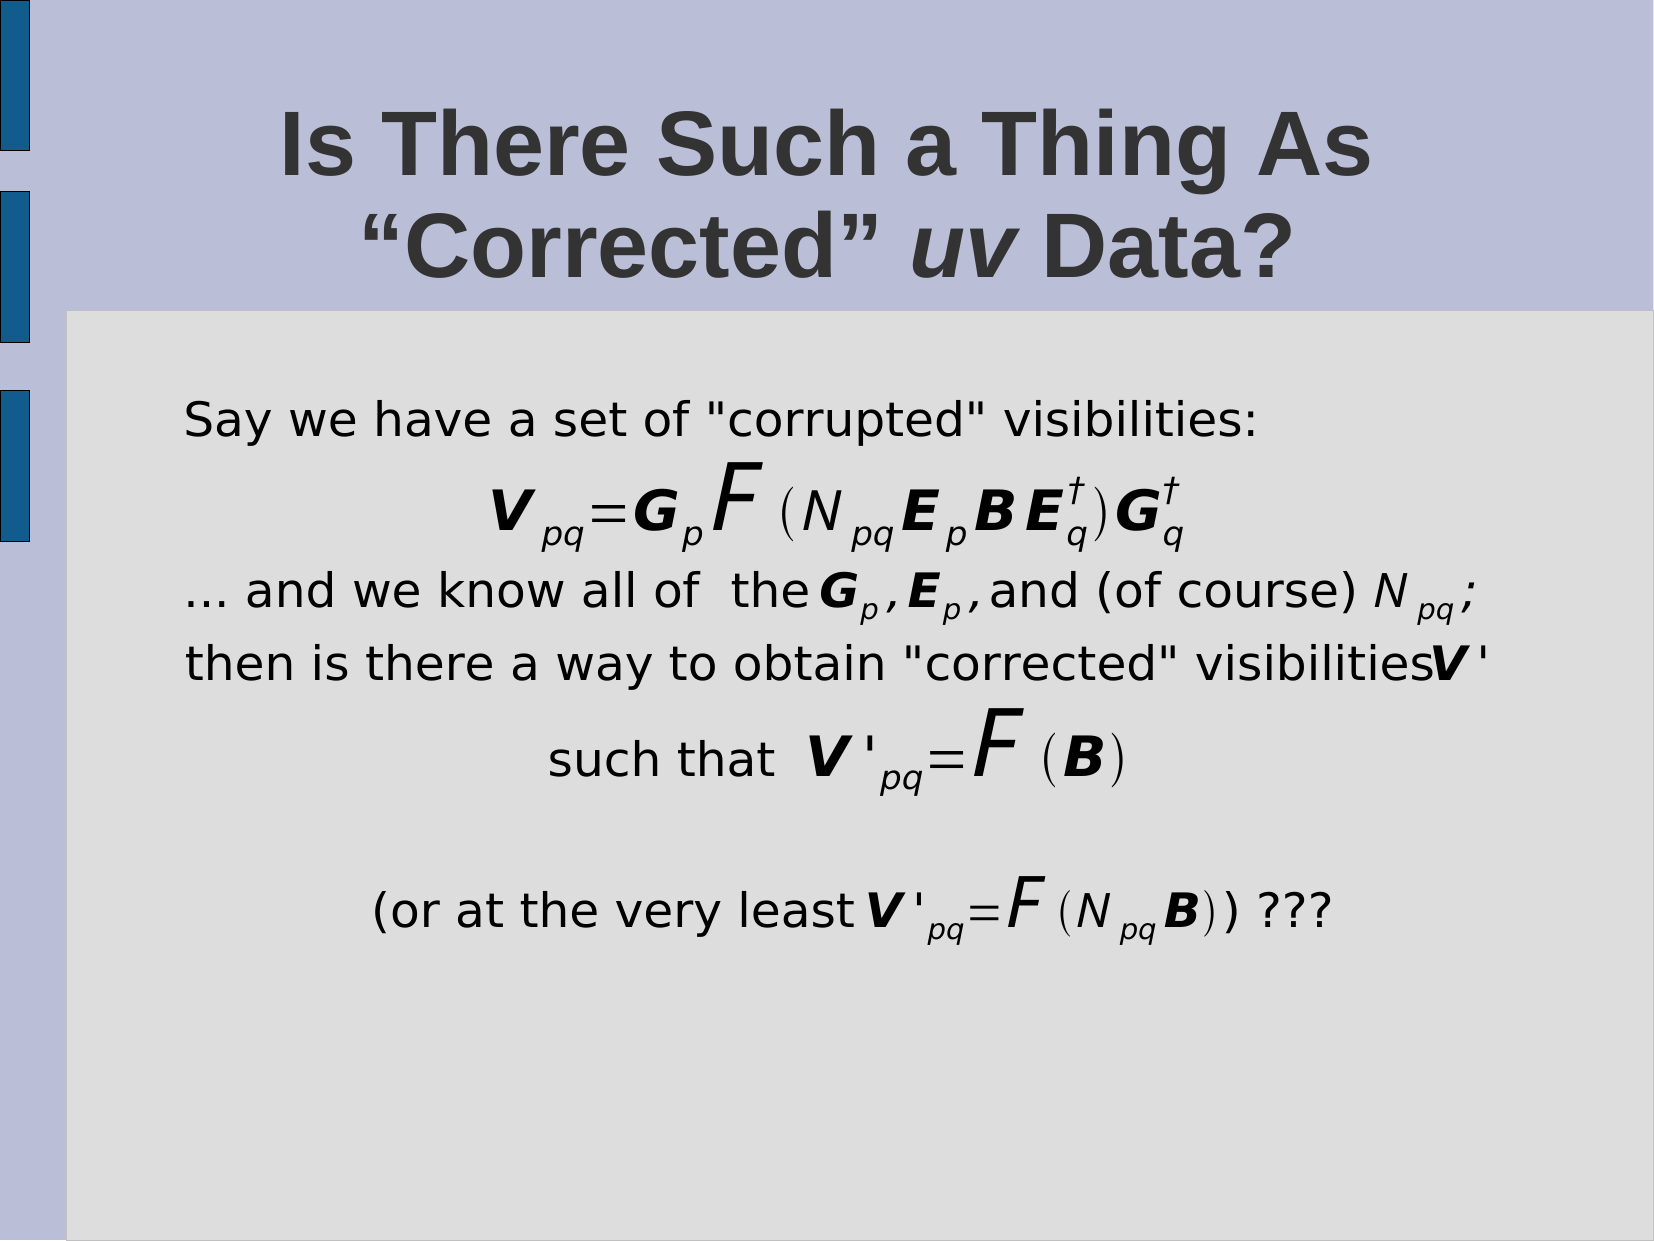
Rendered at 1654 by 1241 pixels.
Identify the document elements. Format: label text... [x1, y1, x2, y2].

chart [177, 383, 1496, 1015]
title Is There Such a Thing As “Corrected” uv Data? [121, 87, 1534, 302]
